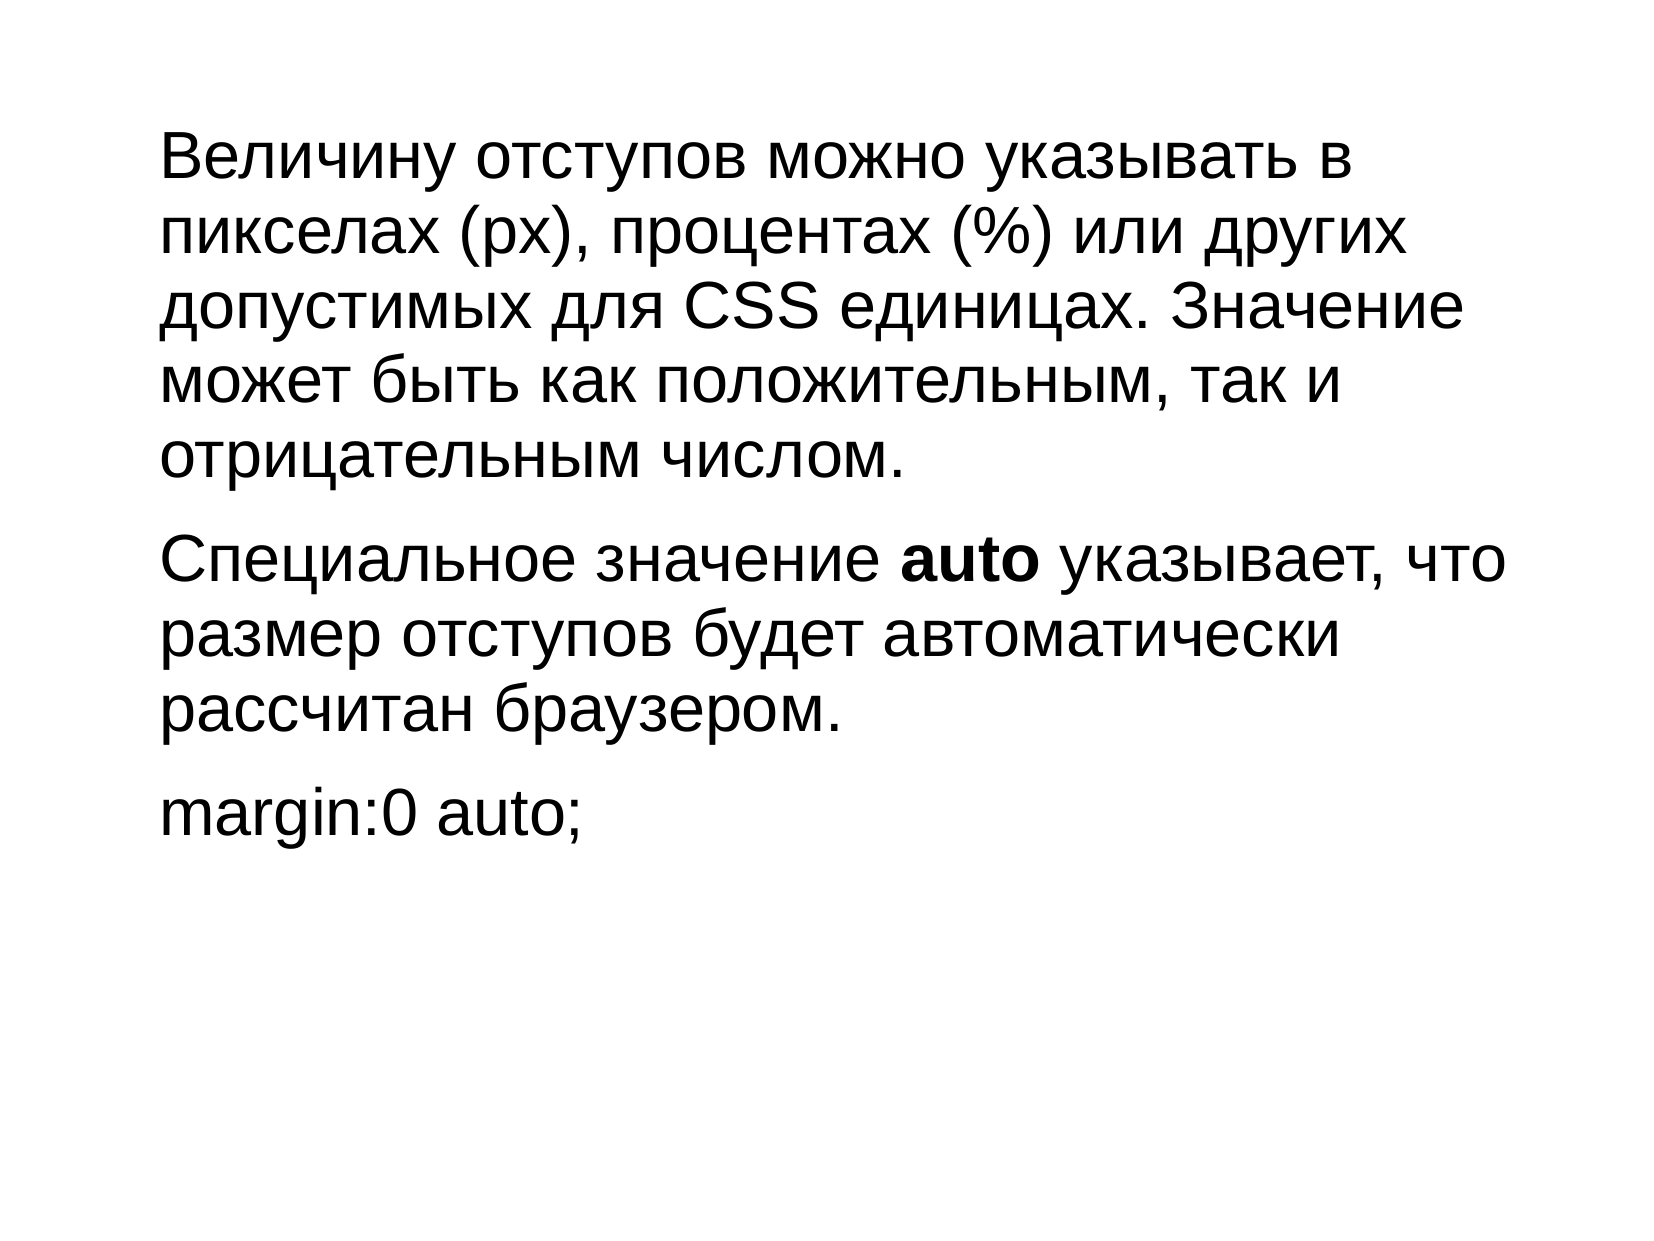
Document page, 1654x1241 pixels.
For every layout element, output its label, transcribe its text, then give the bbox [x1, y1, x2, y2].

list Величину отступов можно указывать в пикселах (px), процентах (%) или других допустимых для CSS единицах. Значение может быть как положительным, так и отрицательным числом. Специальное значение auto указывает, что размер отступов будет автоматически рассчитан браузером. margin:0 auto; [88, 118, 1572, 1152]
